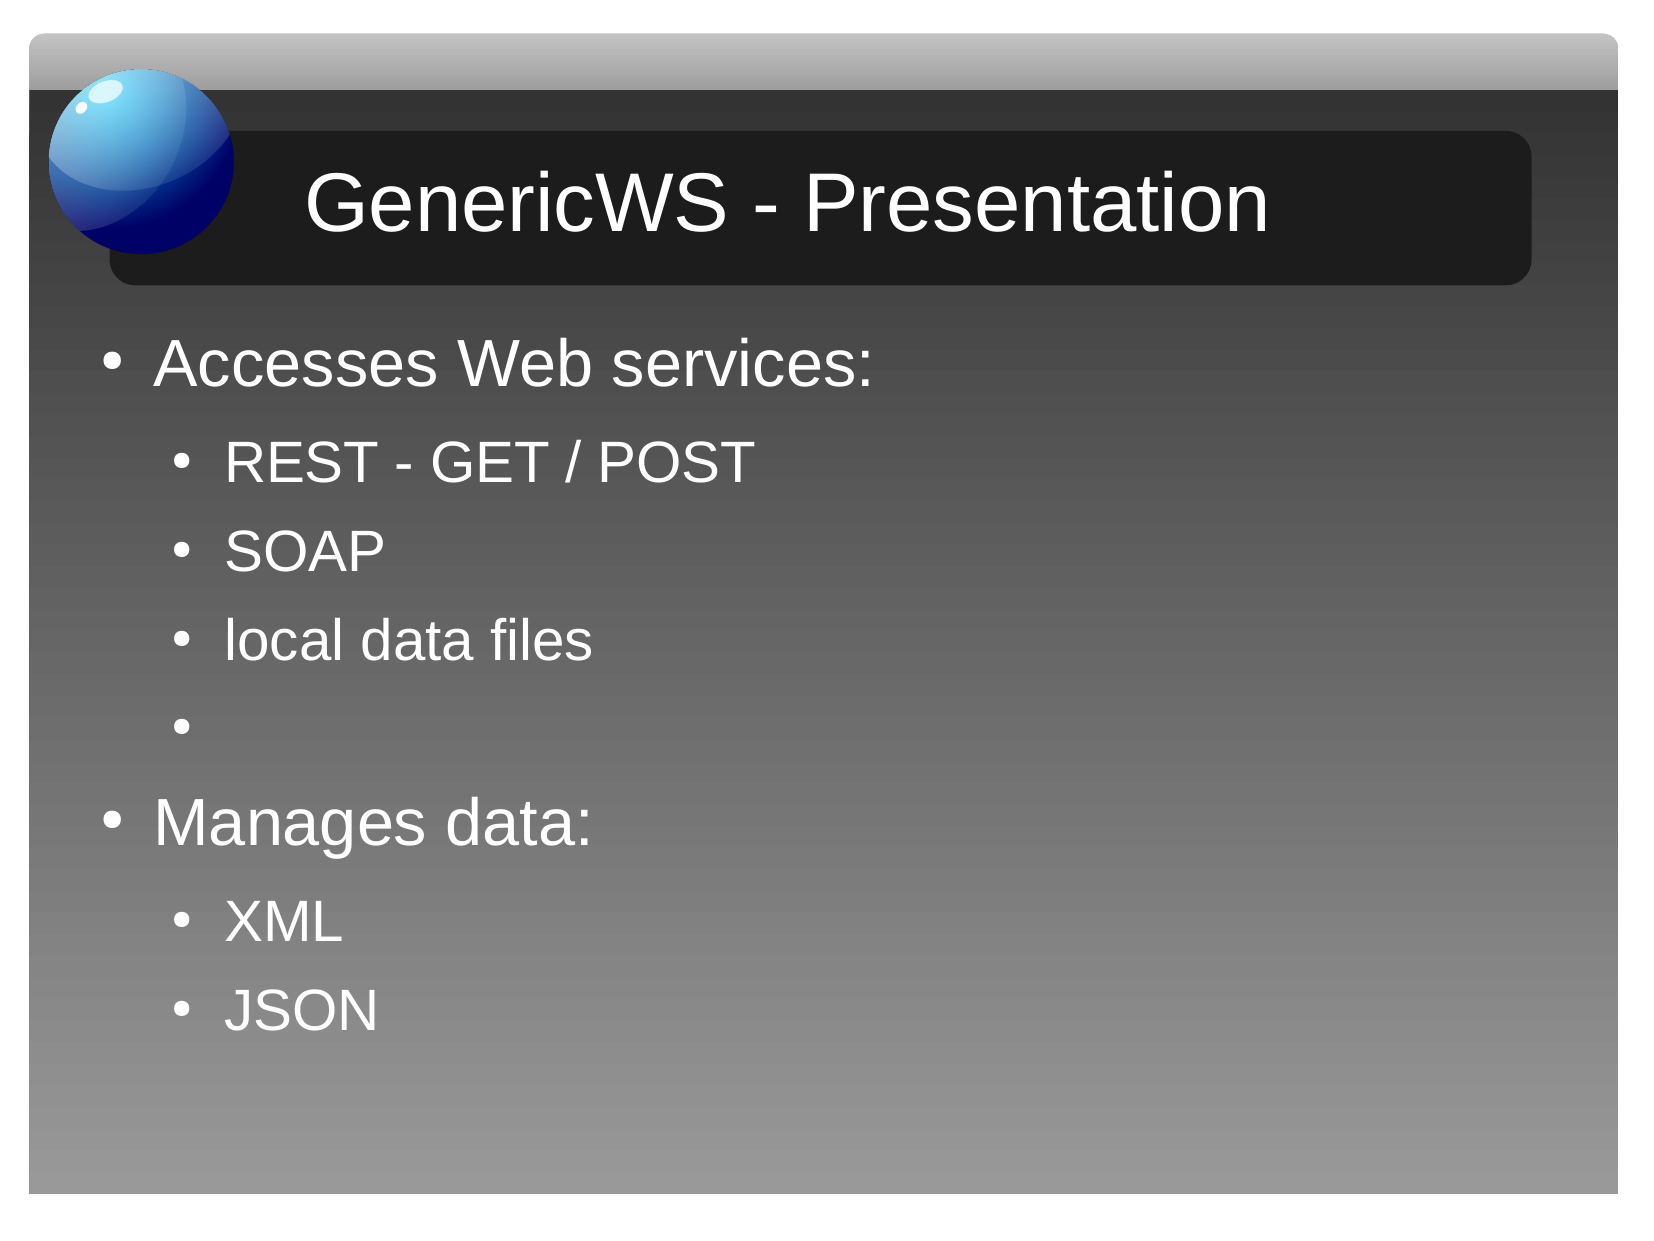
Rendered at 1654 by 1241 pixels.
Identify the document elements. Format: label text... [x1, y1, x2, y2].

picture [29, 57, 253, 266]
title GenericWS - Presentation [82, 137, 1571, 267]
list Accesses Web services: REST - GET / POST SOAP local data files Manages data: XML JSON [82, 325, 1571, 1130]
